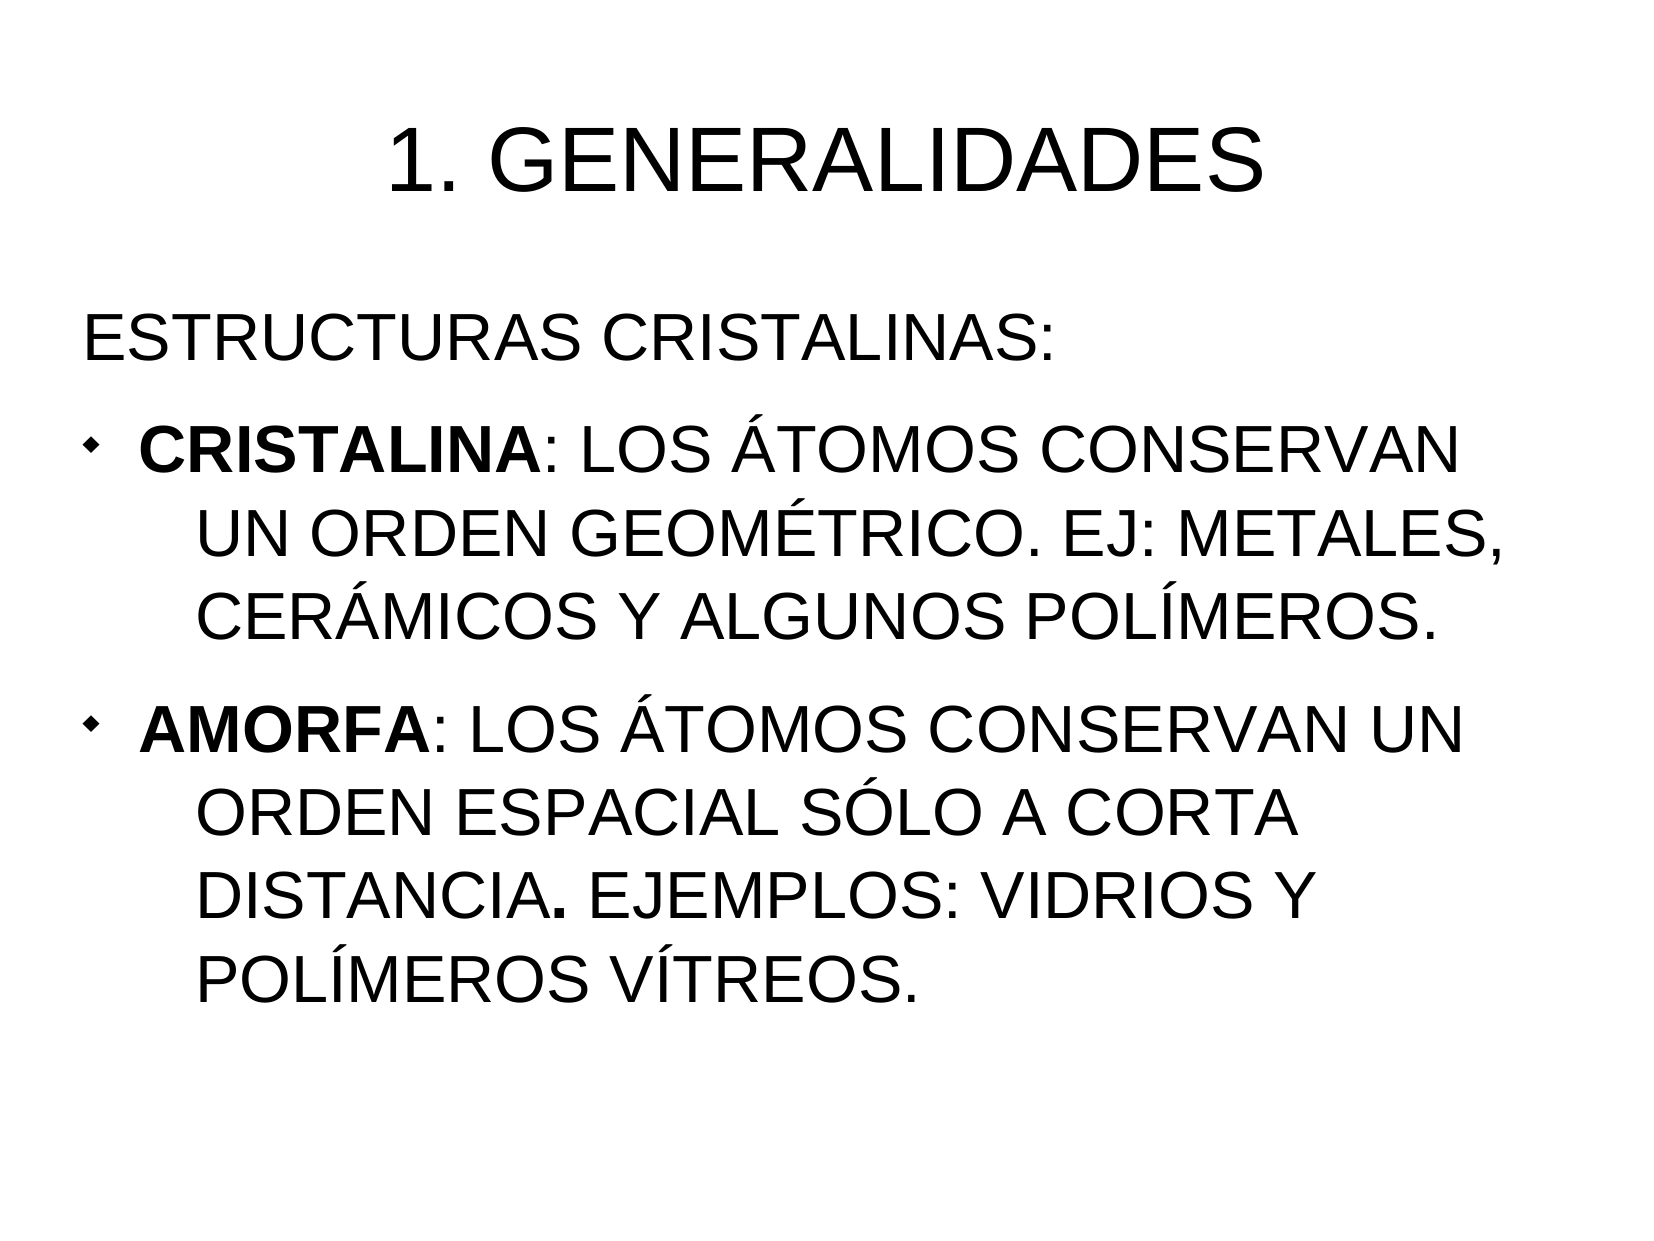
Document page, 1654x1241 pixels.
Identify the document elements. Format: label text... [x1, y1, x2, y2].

list ESTRUCTURAS CRISTALINAS: CRISTALINA: LOS ÁTOMOS CONSERVAN UN ORDEN GEOMÉTRICO. EJ: METALES, CERÁMICOS Y ALGUNOS POLÍMEROS. AMORFA: LOS ÁTOMOS CONSERVAN UN ORDEN ESPACIAL SÓLO A CORTA DISTANCIA. EJEMPLOS: VIDRIOS Y POLÍMEROS VÍTREOS. [82, 290, 1571, 1109]
title 1. GENERALIDADES [82, 56, 1571, 249]
